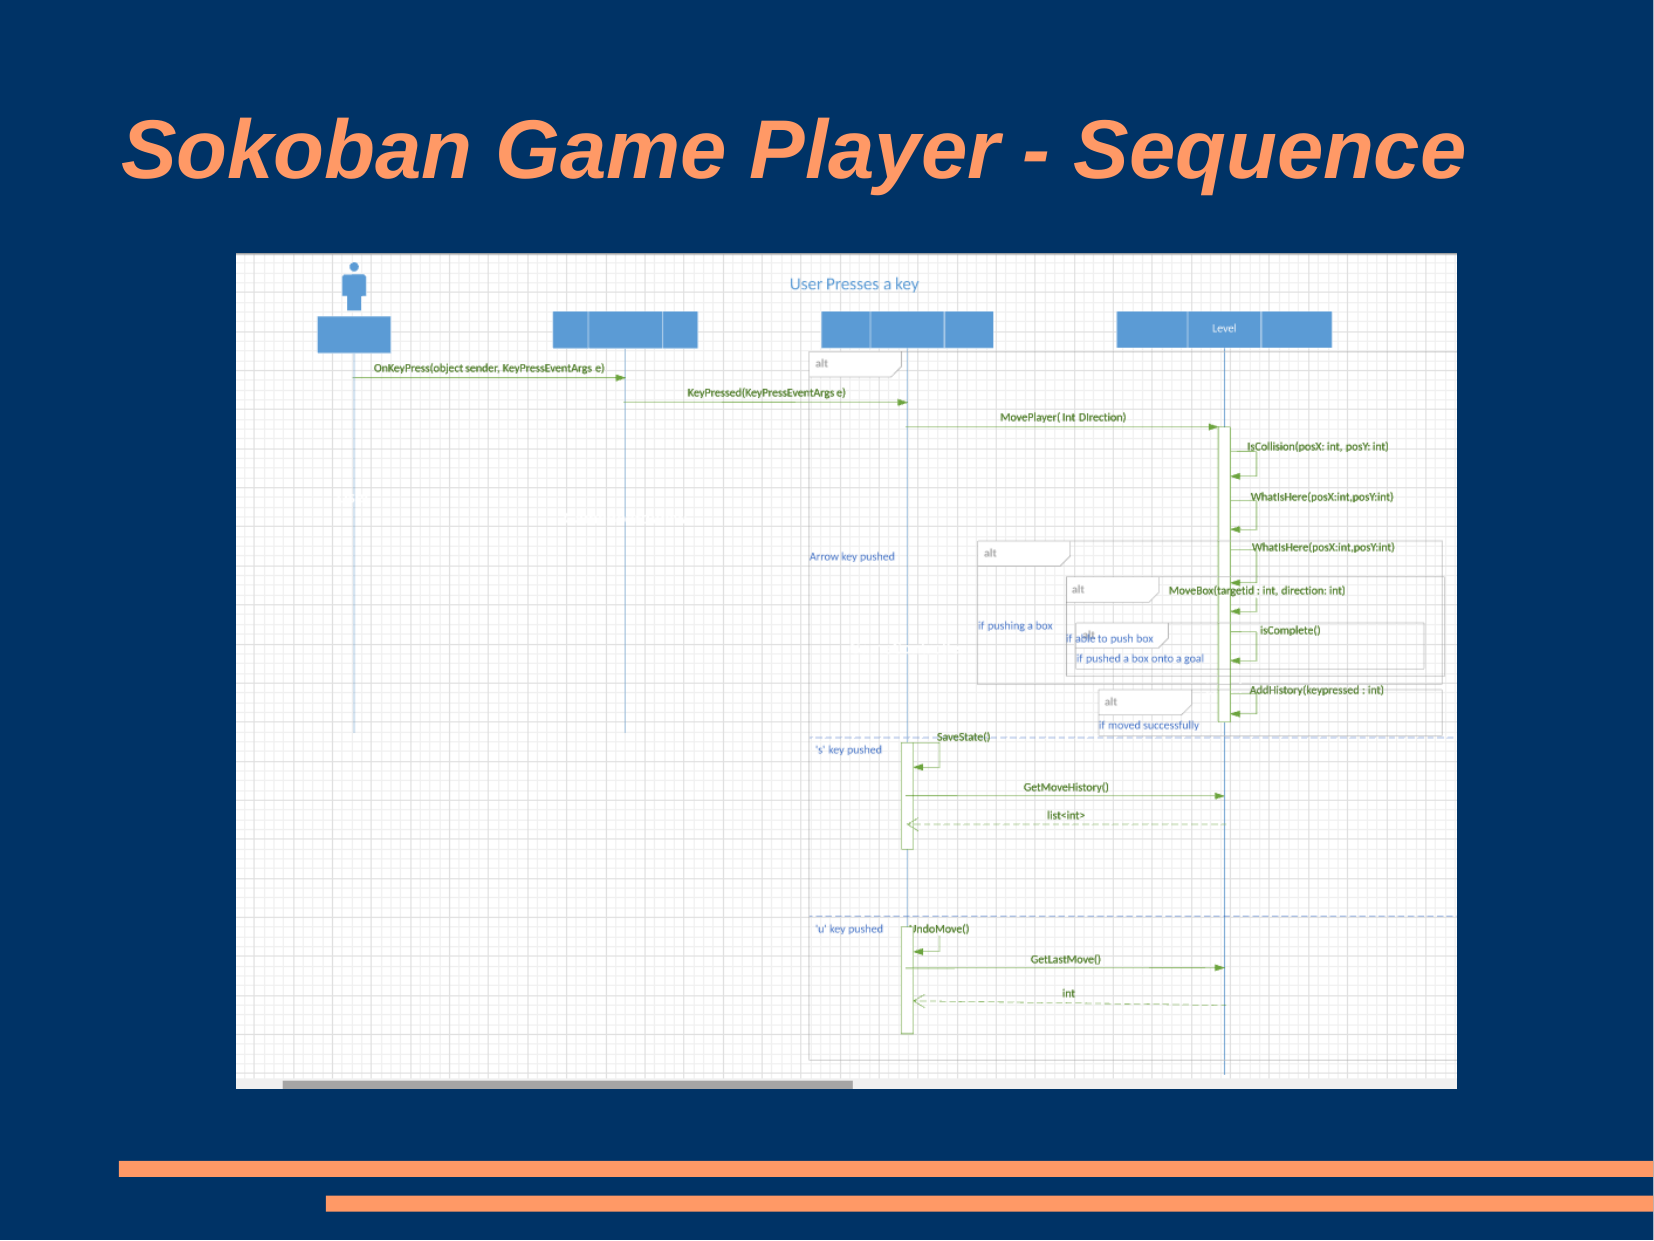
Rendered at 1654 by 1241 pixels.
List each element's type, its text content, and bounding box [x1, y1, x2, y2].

title Sokoban Game Player - Sequence [121, 46, 1534, 254]
picture [236, 253, 1457, 1090]
